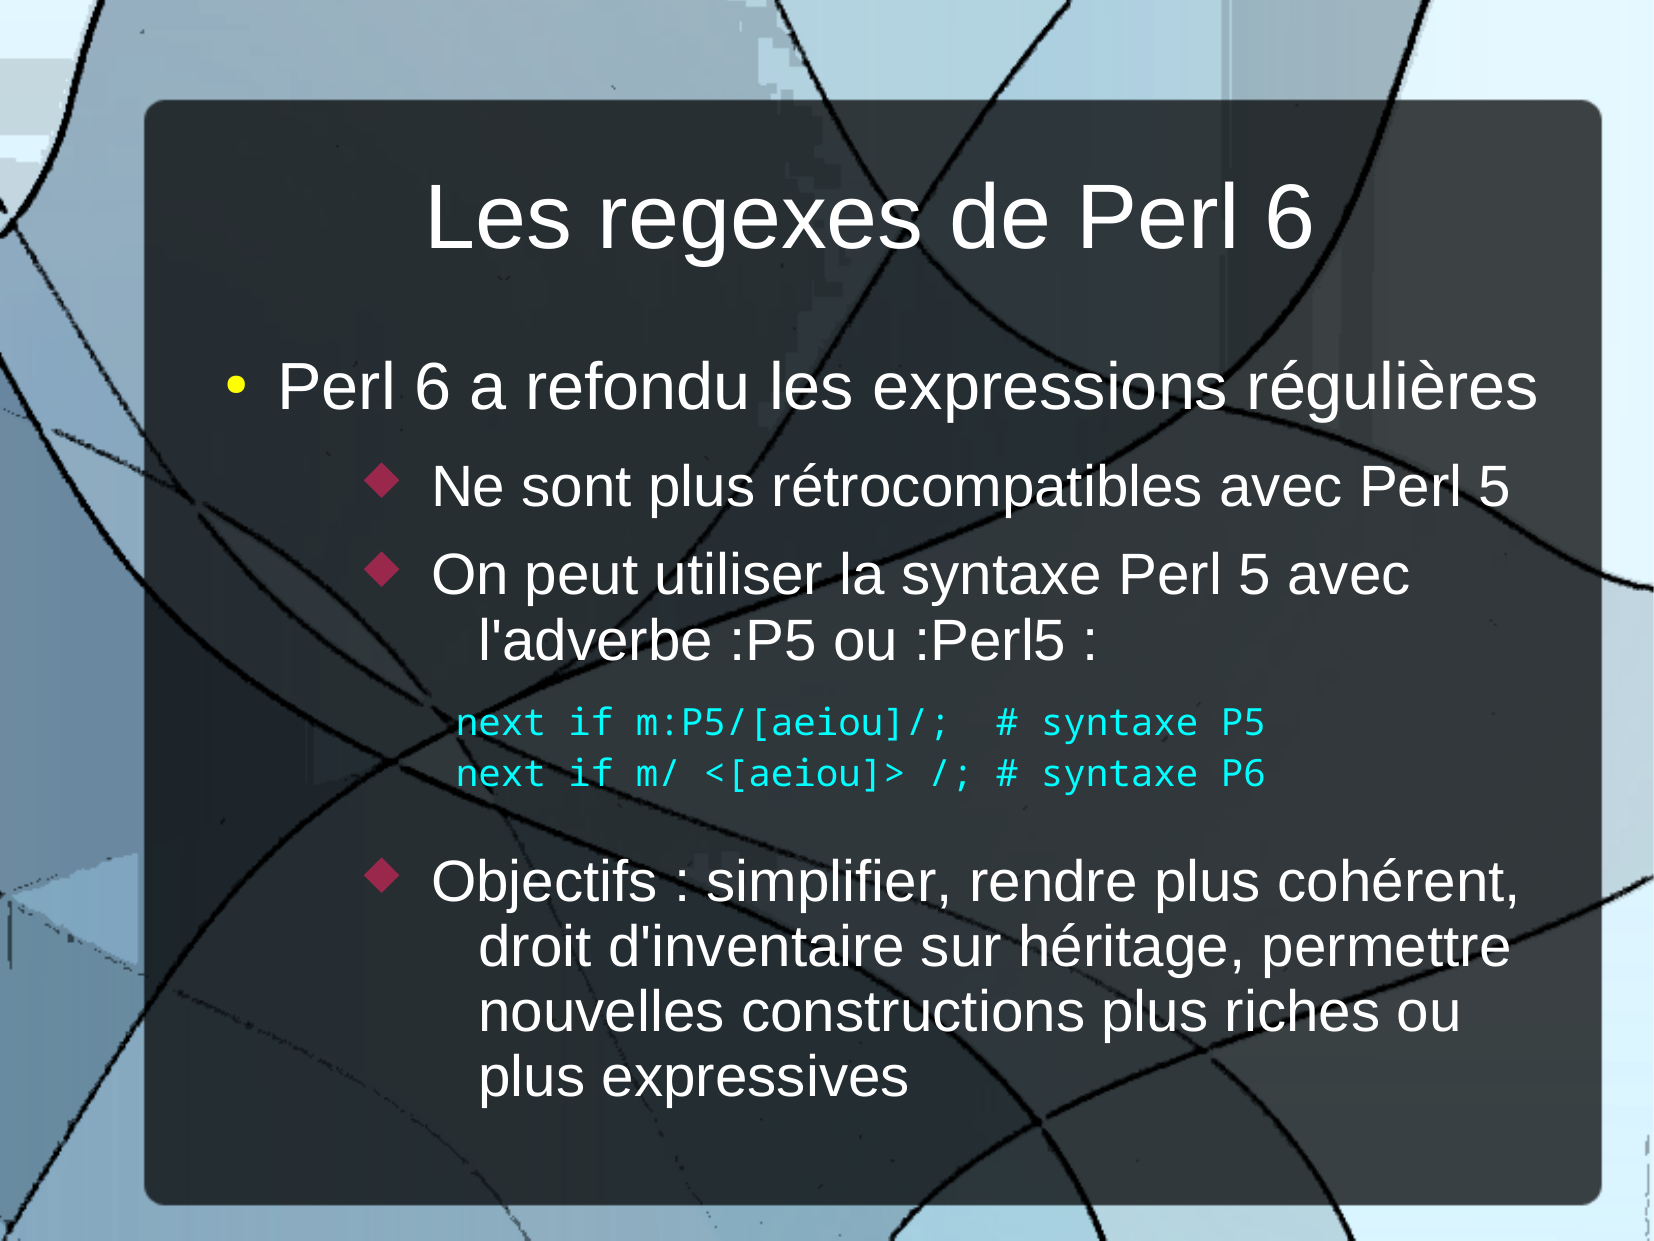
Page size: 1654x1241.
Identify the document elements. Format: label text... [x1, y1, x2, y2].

title Les regexes de Perl 6 [159, 108, 1583, 325]
picture [0, 0, 1654, 1241]
list Perl 6 a refondu les expressions régulières Ne sont plus rétrocompatibles avec Perl 5 On peut utiliser la syntaxe Perl 5 avec l'adverbe :P5 ou :Perl5 : next if m:P5/[aeiou]/; # syntaxe P5 next if m/ <[aeiou]> /; # syntaxe P6 Objectifs : simplifier, rendre plus cohérent, droit d'inventaire sur héritage, permettre nouvelles constructions plus riches ou plus expressives [206, 349, 1571, 1087]
